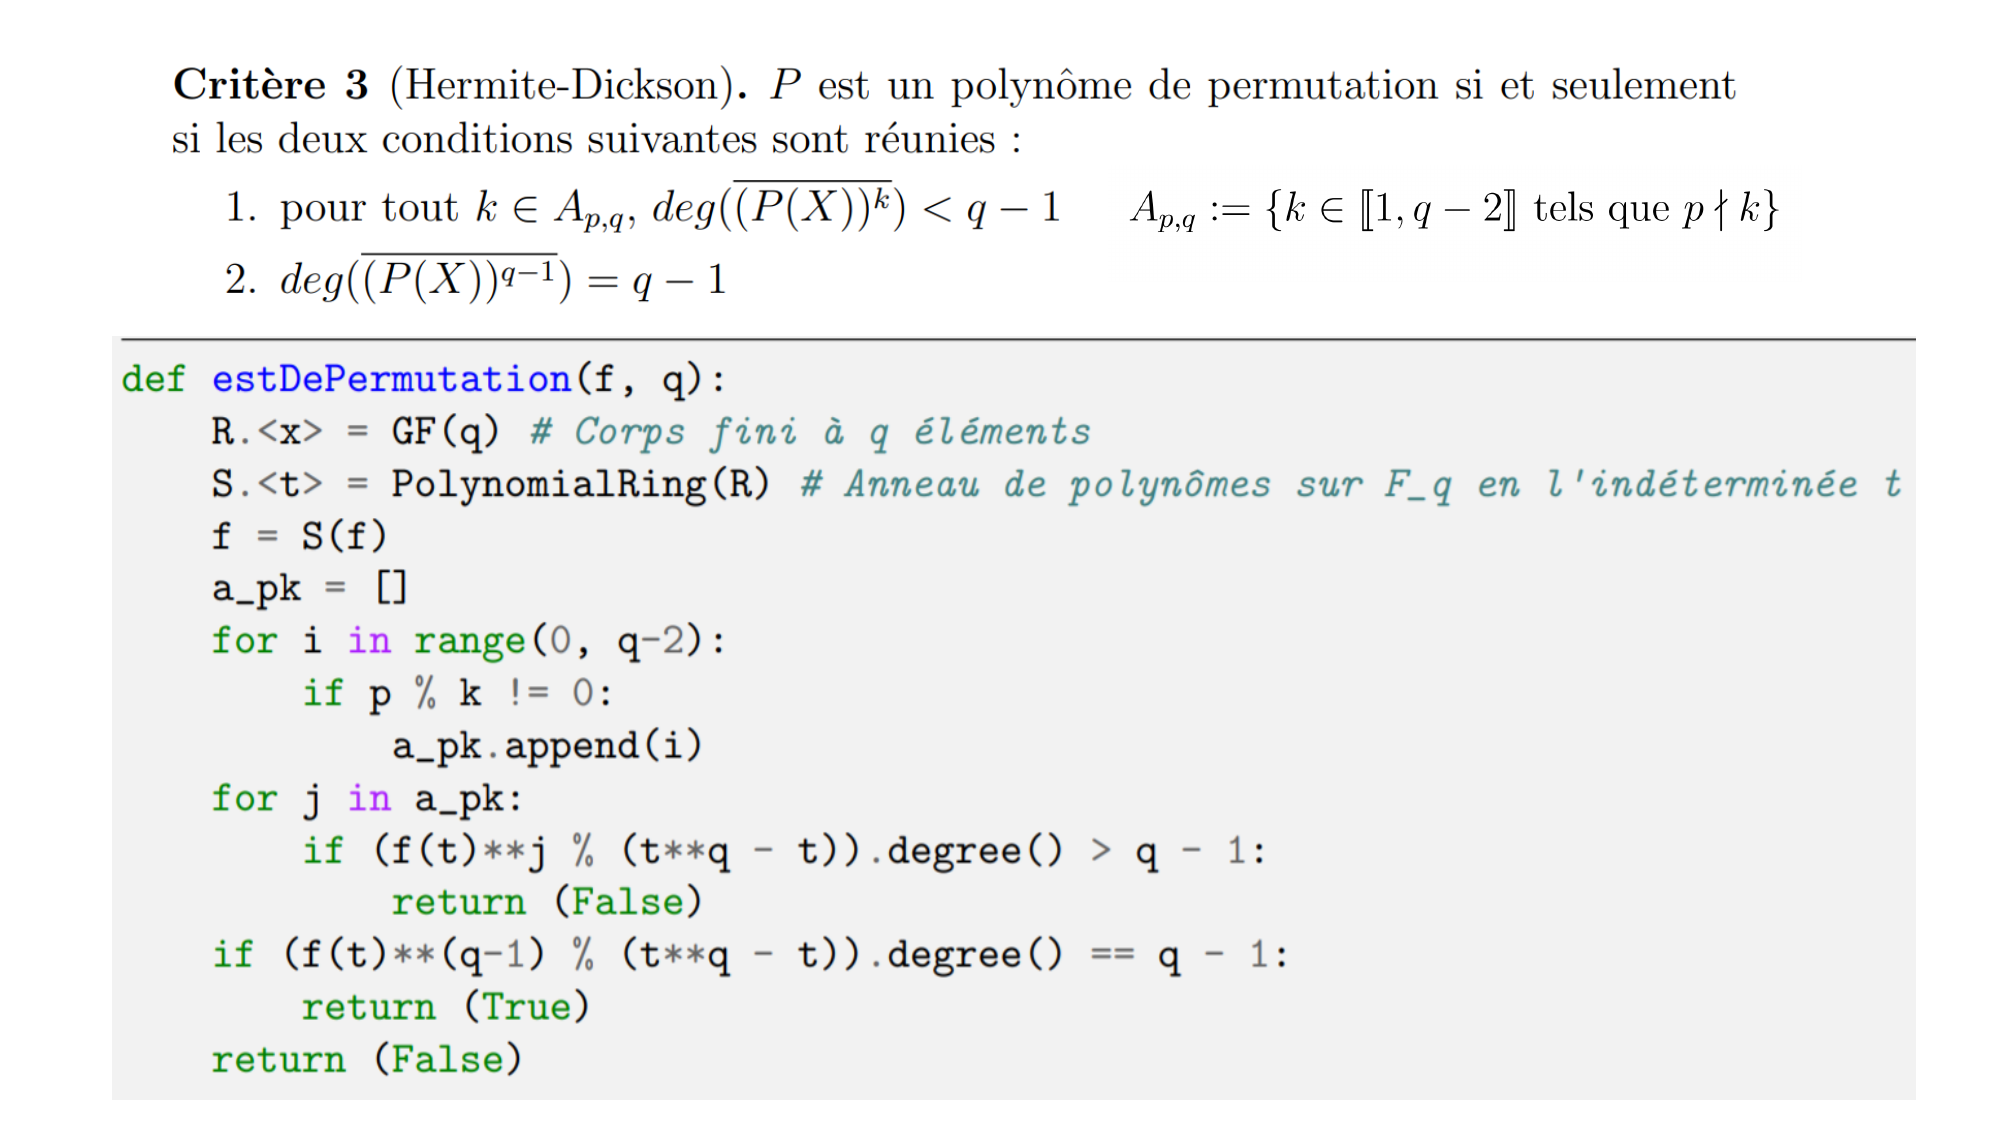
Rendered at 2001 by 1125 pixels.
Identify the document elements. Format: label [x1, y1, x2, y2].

picture [171, 52, 1802, 327]
picture [112, 336, 1916, 1100]
